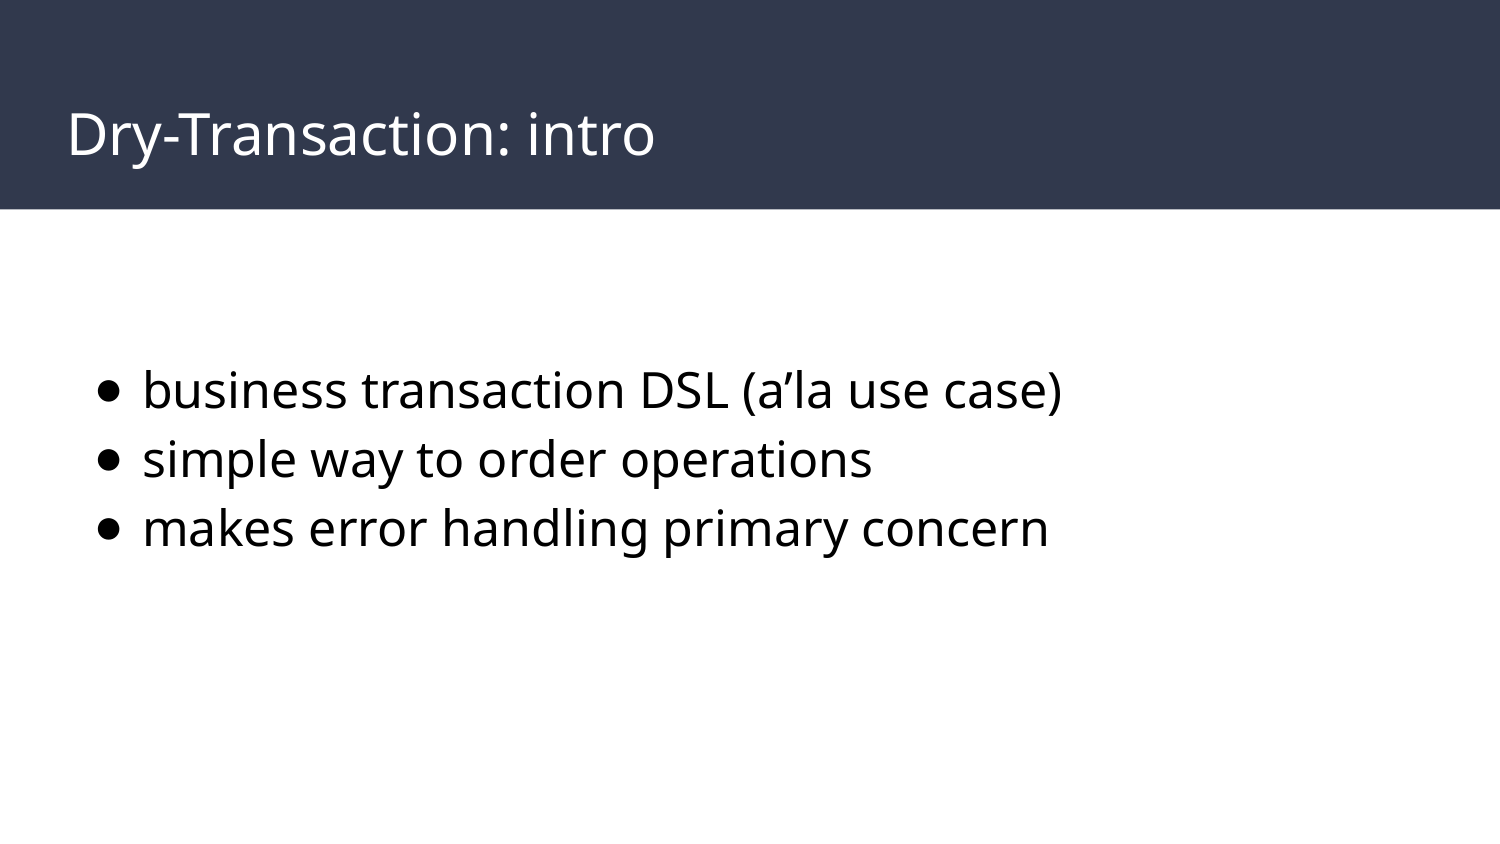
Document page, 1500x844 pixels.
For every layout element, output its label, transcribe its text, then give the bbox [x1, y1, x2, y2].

text_box business transaction DSL (a’la use case) simple way to order operations makes error handling primary concern [52, 249, 1471, 807]
title Dry-Transaction: intro [51, 82, 1449, 185]
